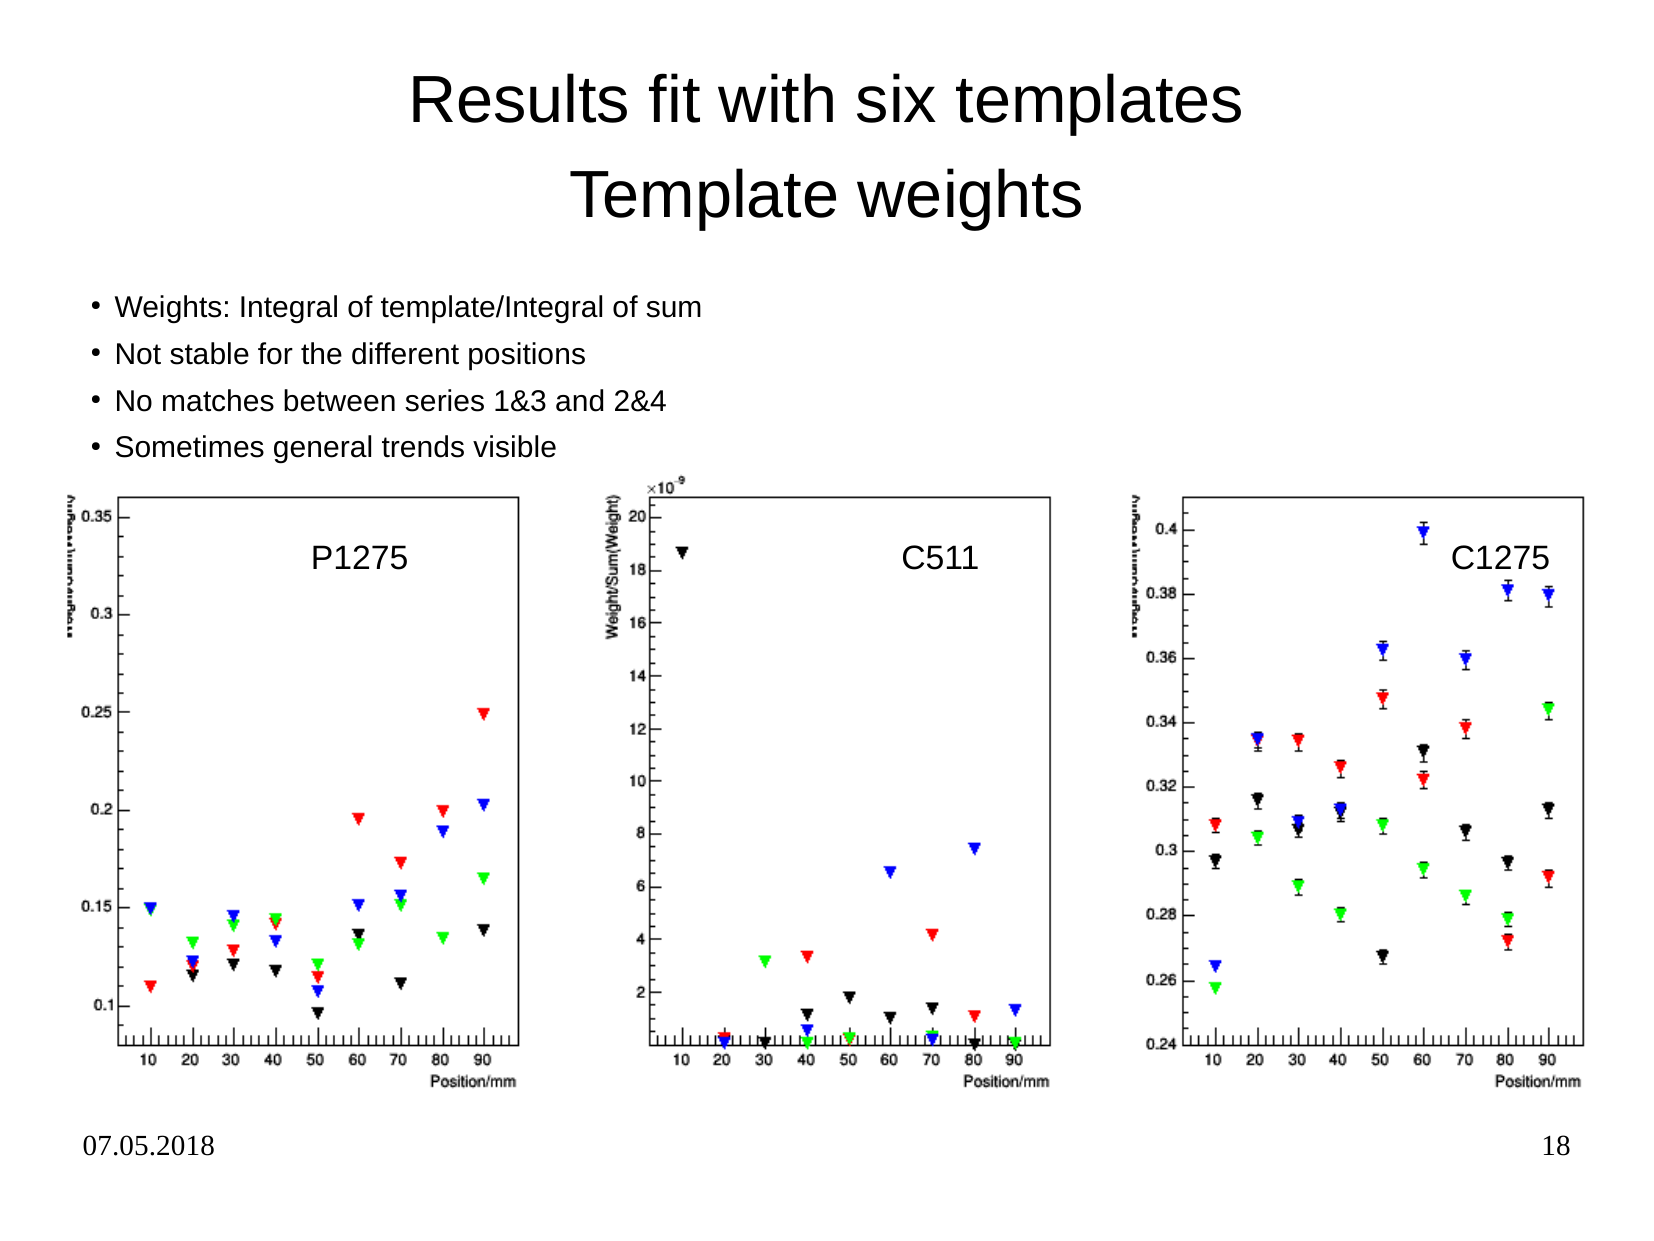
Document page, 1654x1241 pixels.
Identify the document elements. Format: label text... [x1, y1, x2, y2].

list C511 [844, 538, 1011, 601]
list C1275 [1393, 538, 1560, 601]
picture [52, 453, 1650, 1128]
list Weights: Integral of template/Integral of sum Not stable for the different positions No matches between series 1&3 and 2&4 Sometimes general trends visible [82, 290, 1571, 466]
list P1275 [253, 538, 421, 601]
title Results fit with six templates [82, 49, 1571, 143]
title Template weights [82, 143, 1571, 245]
